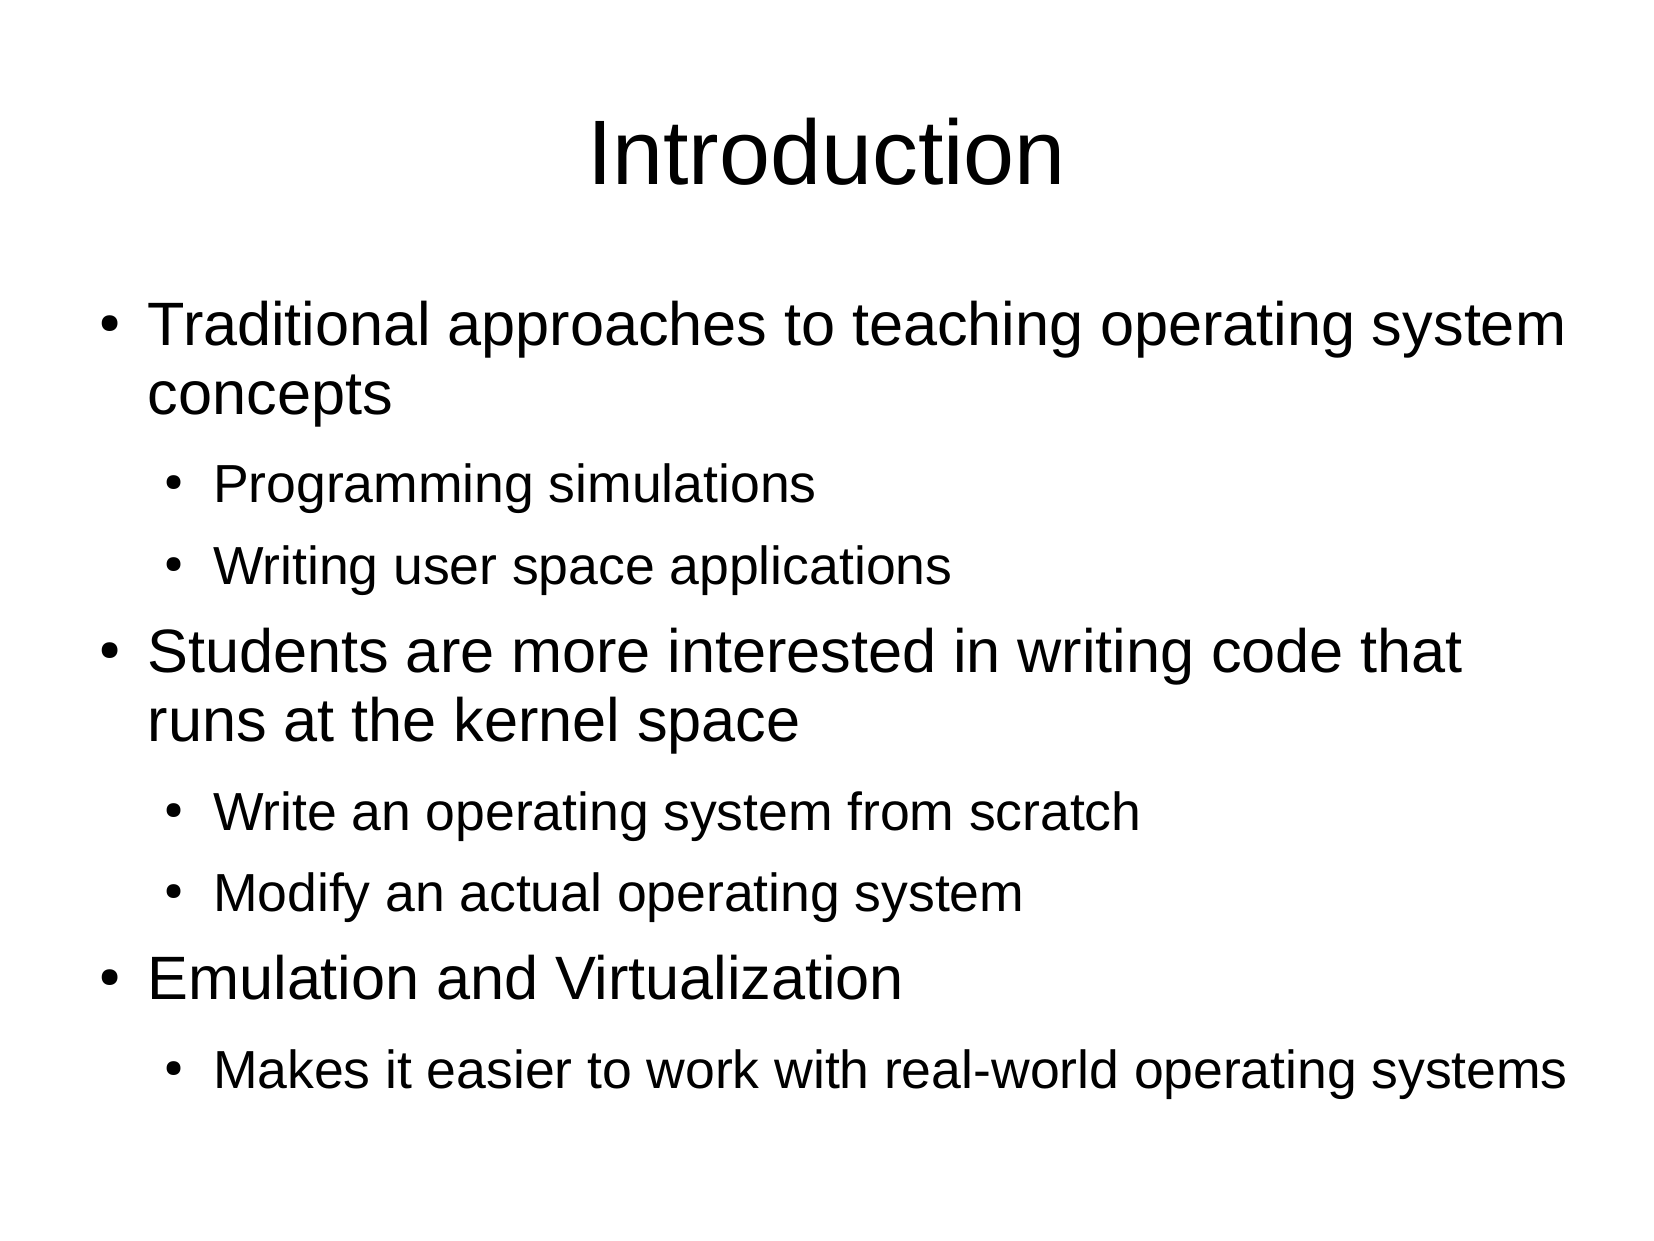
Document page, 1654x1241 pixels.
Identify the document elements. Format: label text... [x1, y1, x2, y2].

list Traditional approaches to teaching operating system concepts Programming simulations Writing user space applications Students are more interested in writing code that runs at the kernel space Write an operating system from scratch Modify an actual operating system Emulation and Virtualization Makes it easier to work with real-world operating systems [82, 290, 1571, 1109]
title Introduction [82, 56, 1571, 250]
